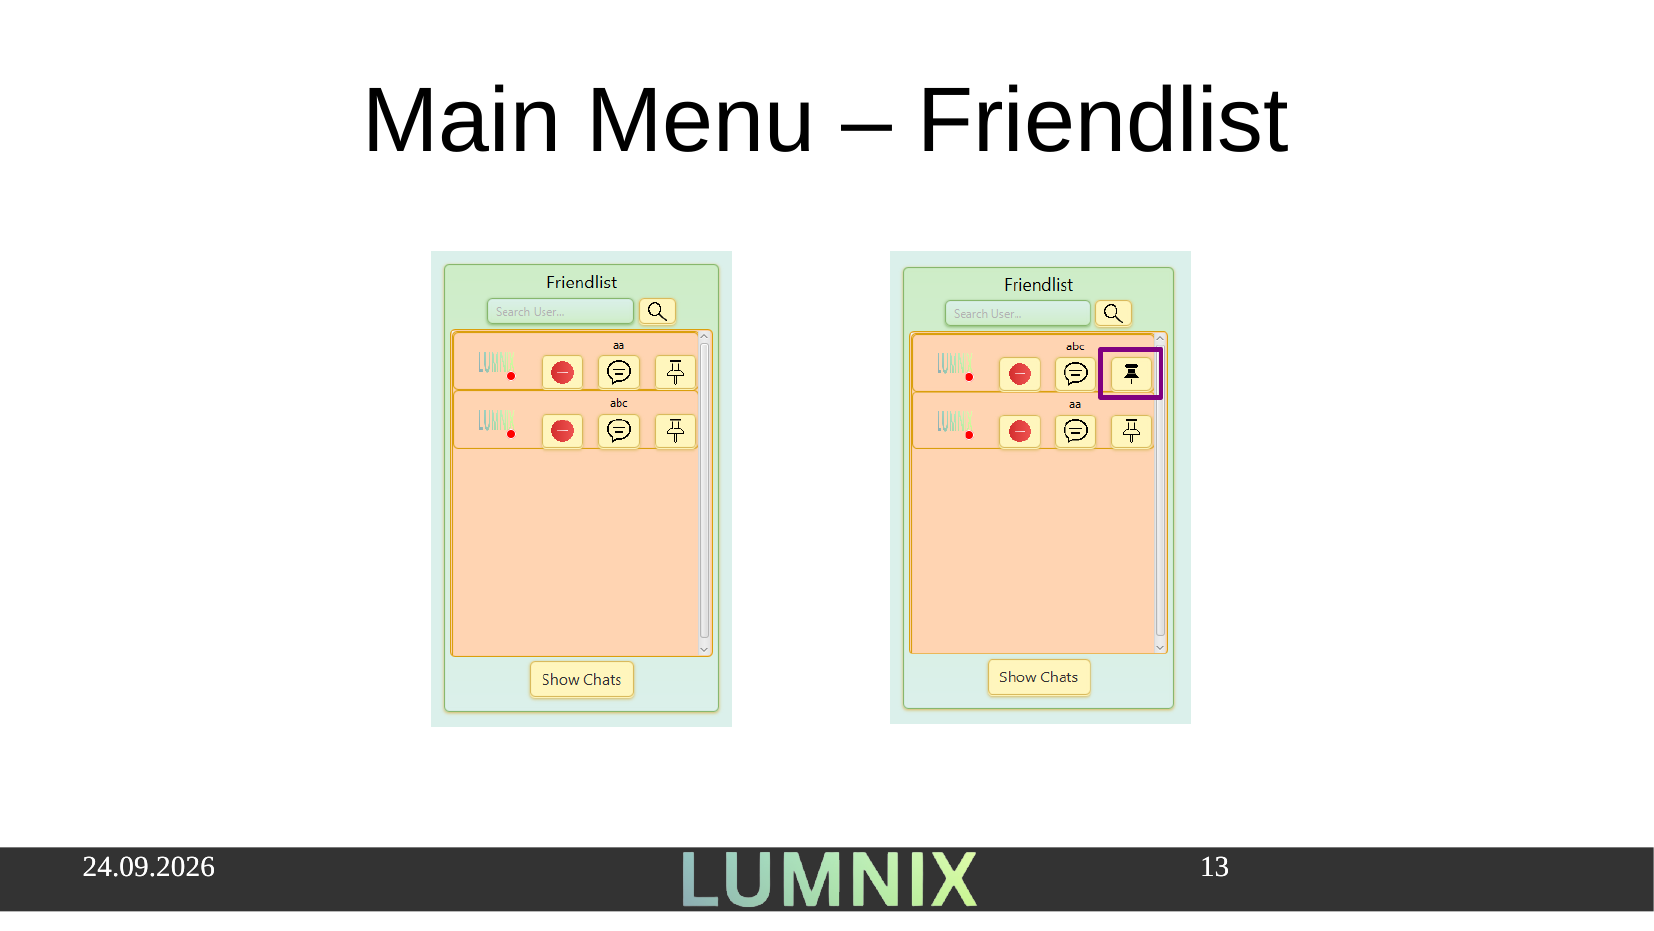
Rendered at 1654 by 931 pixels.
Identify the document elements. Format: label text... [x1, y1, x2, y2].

title Main Menu – Friendlist [82, 37, 1571, 193]
picture [890, 251, 1191, 724]
text_box [1200, 847, 1586, 912]
picture [431, 251, 732, 727]
text_box 23.05.2023 [82, 847, 468, 912]
